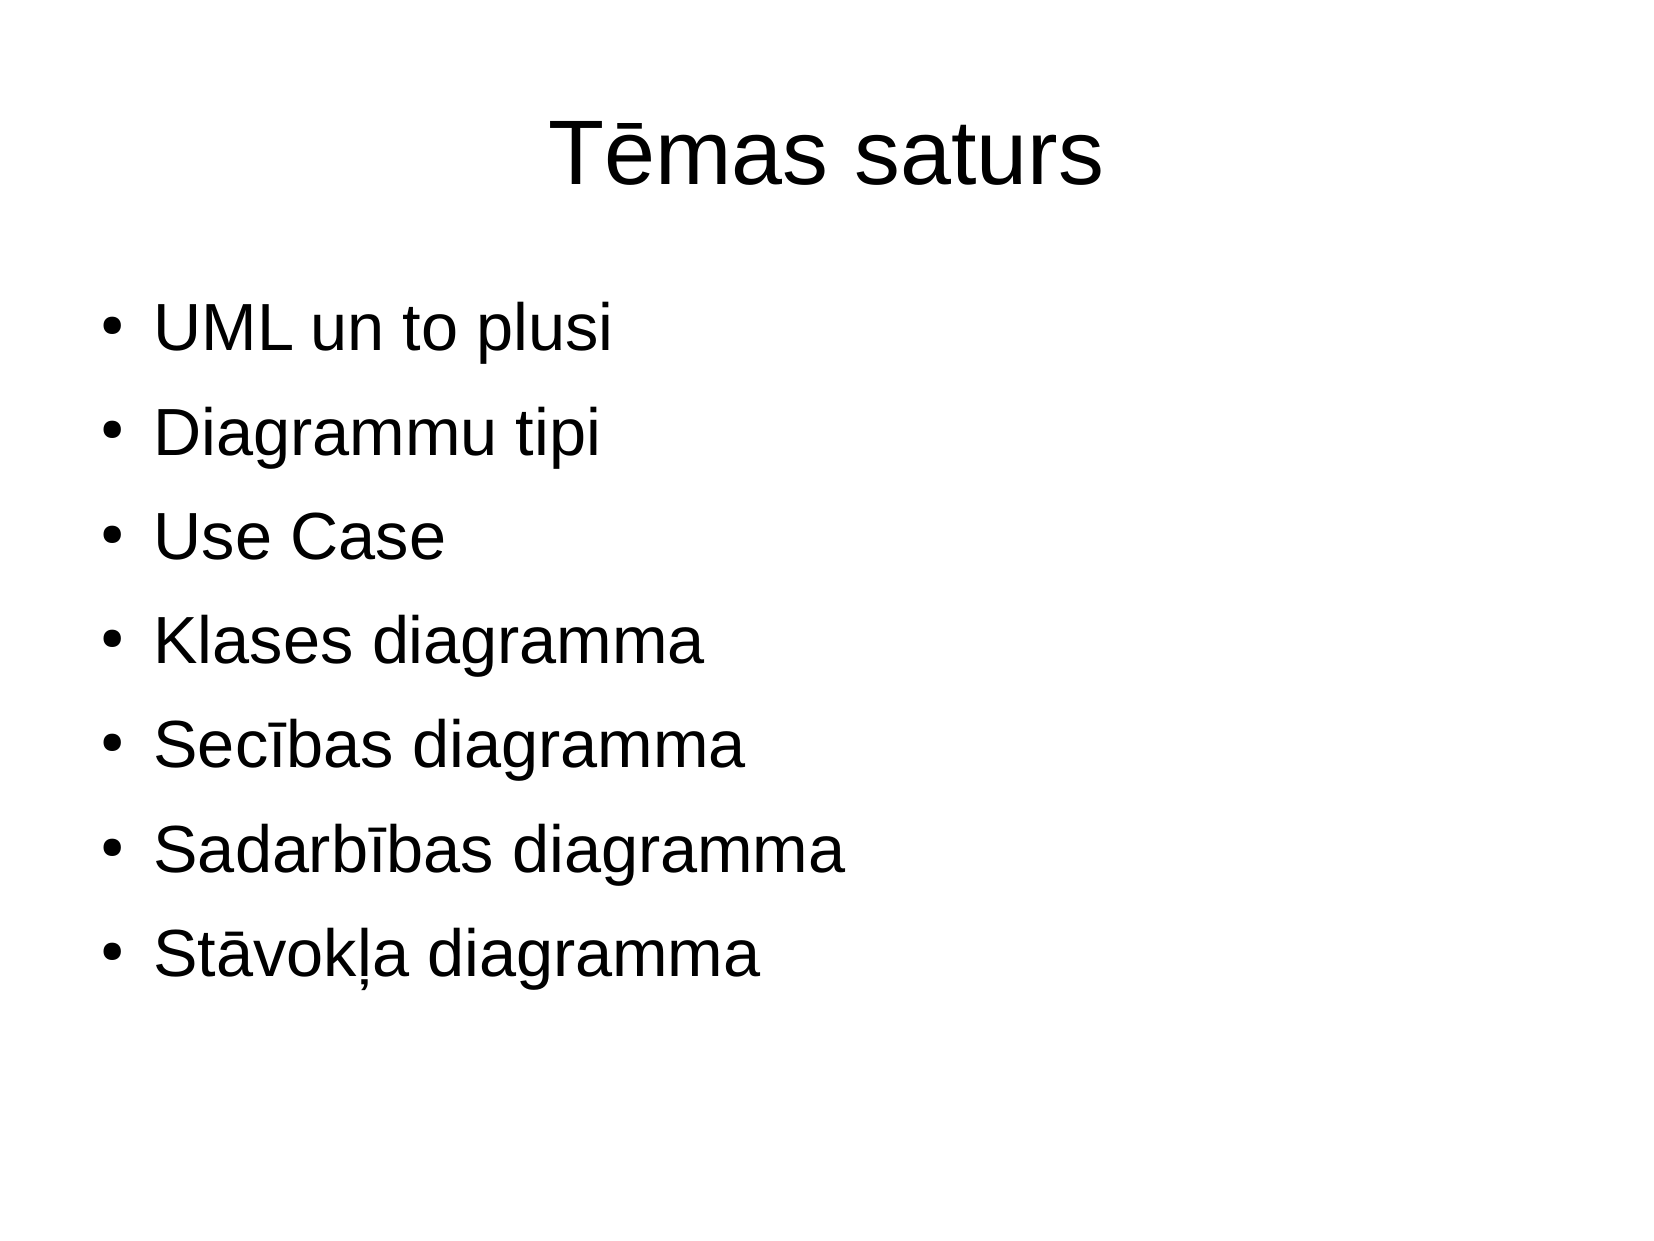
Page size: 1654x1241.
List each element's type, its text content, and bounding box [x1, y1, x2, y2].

title Tēmas saturs [82, 49, 1571, 257]
list UML un to plusi Diagrammu tipi Use Case Klases diagramma Secības diagramma Sadarbības diagramma Stāvokļa diagramma [82, 290, 1538, 1010]
